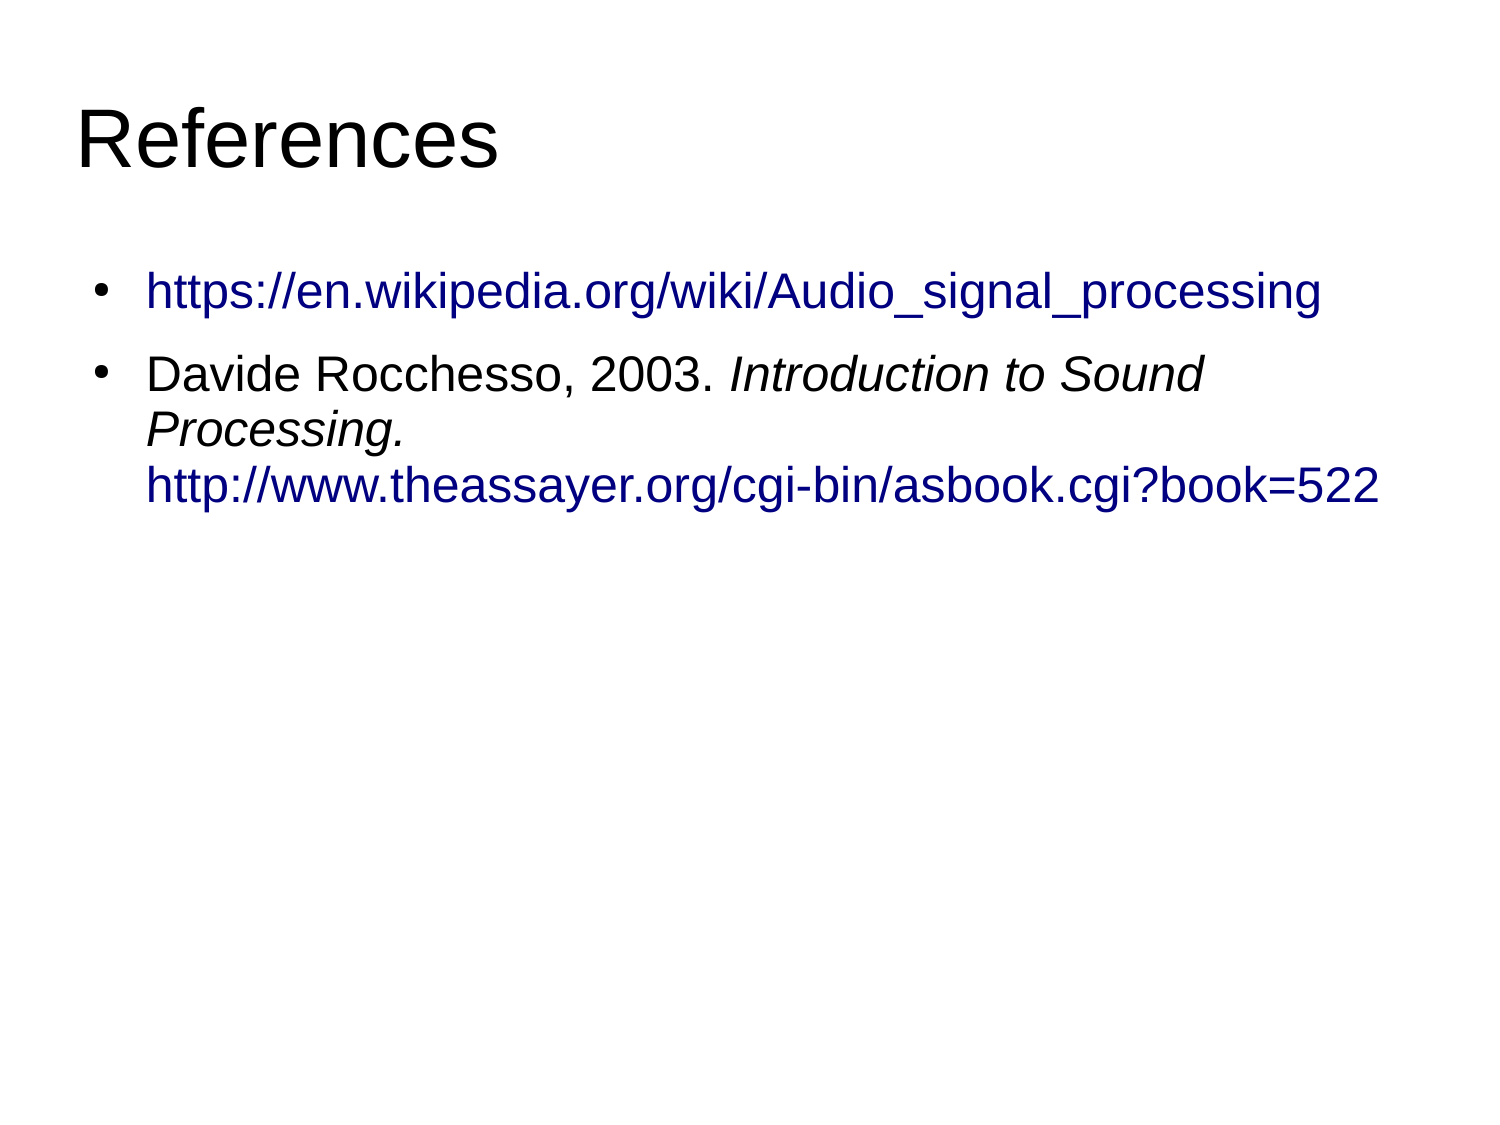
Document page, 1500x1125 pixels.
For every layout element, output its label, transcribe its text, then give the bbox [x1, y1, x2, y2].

title References [75, 44, 1425, 233]
list https://en.wikipedia.org/wiki/Audio_signal_processing Davide Rocchesso, 2003. Introduction to Sound Processing. http://www.theassayer.org/cgi-bin/asbook.cgi?book=522 [75, 263, 1425, 916]
